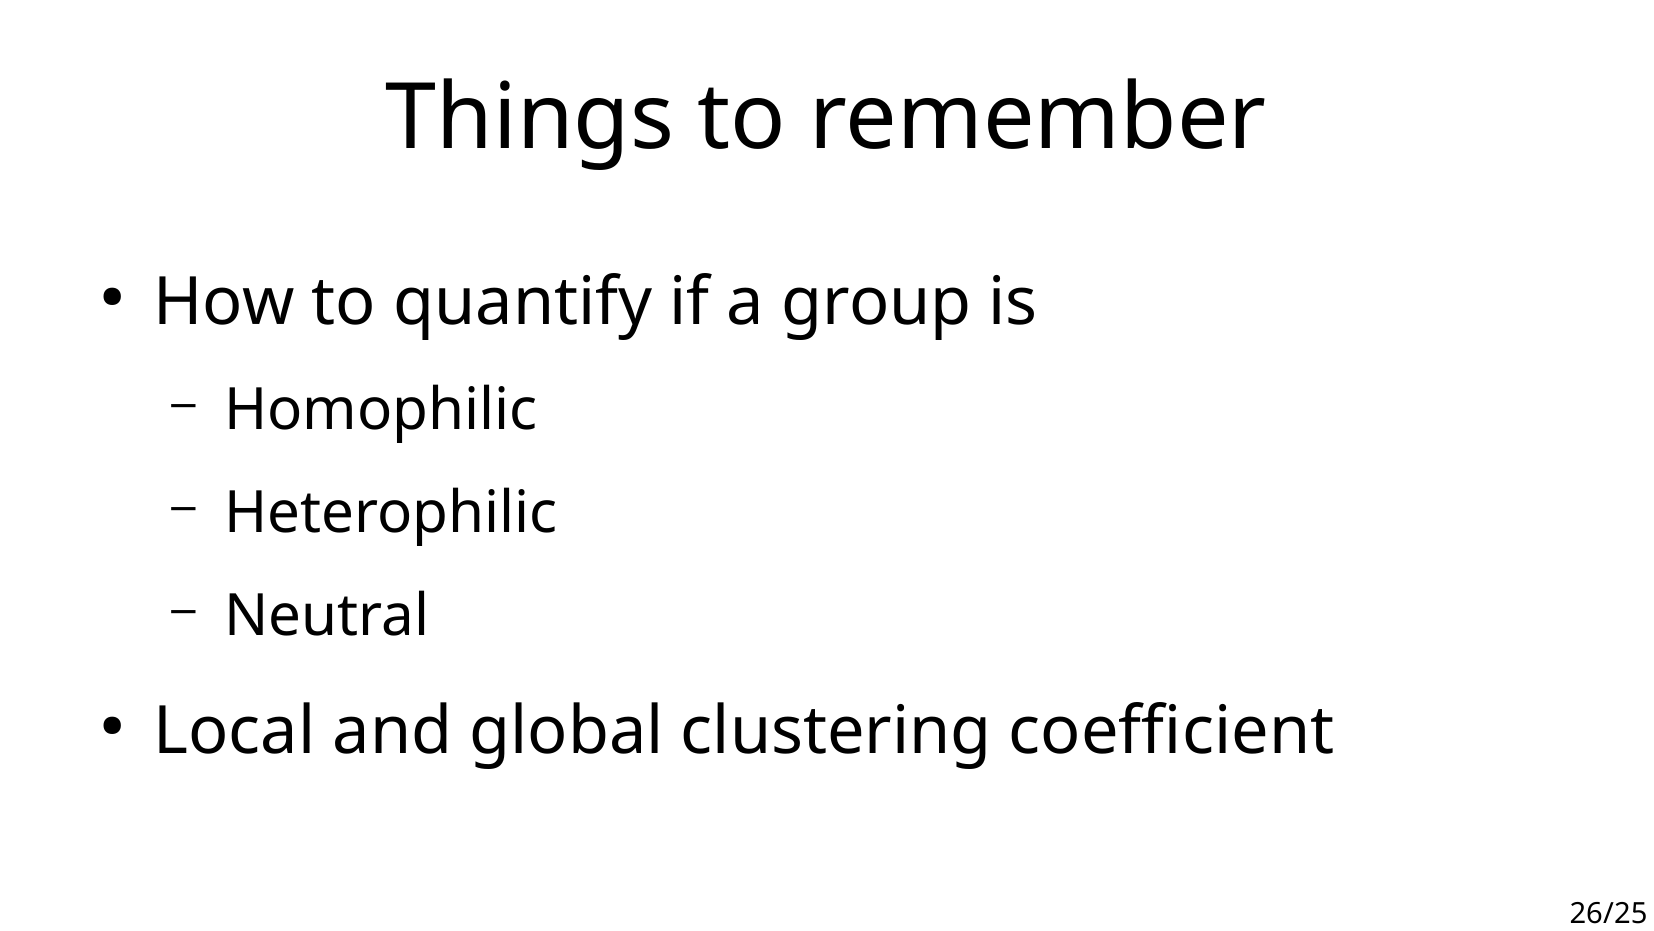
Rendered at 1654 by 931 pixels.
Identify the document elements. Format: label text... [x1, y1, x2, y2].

title Things to remember [82, 1, 1571, 226]
list How to quantify if a group is Homophilic Heterophilic Neutral Local and global clustering coefficient [82, 253, 1571, 841]
